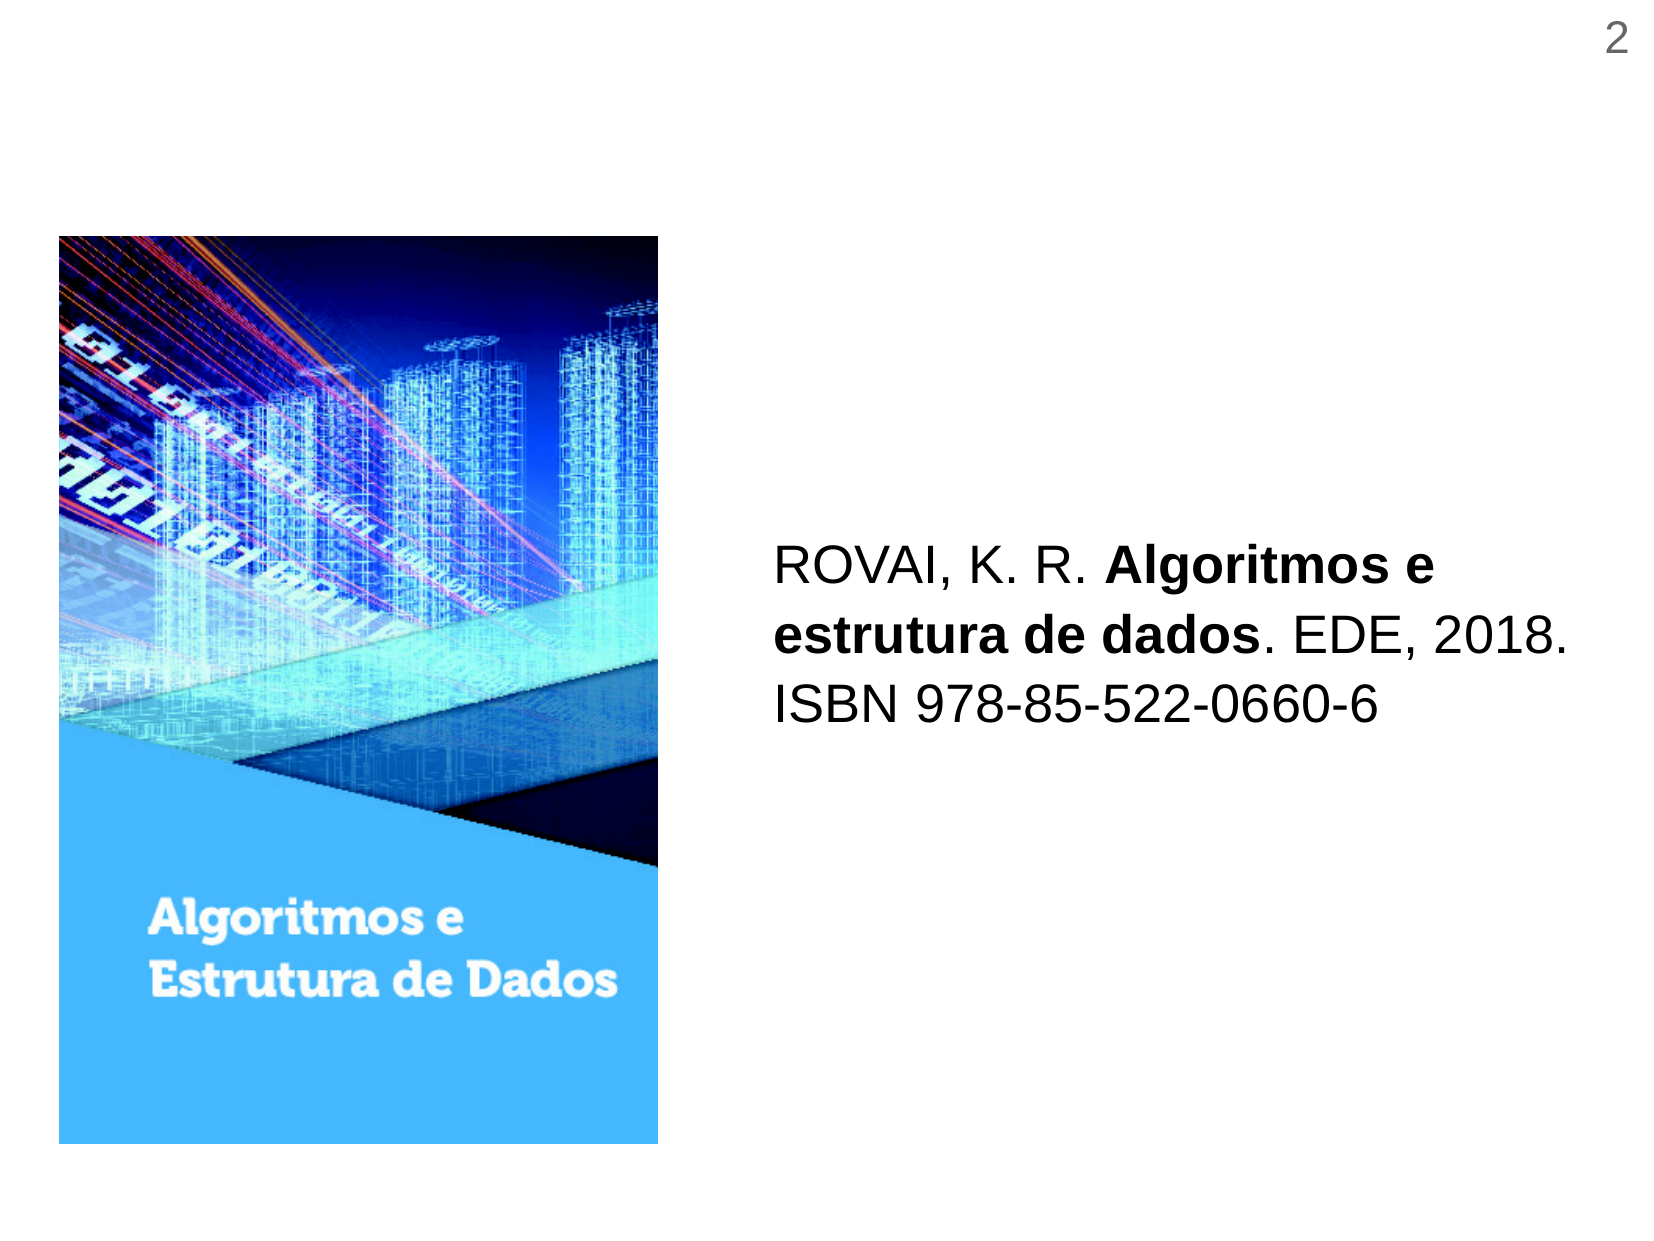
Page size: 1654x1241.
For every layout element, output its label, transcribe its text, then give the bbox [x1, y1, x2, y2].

list ROVAI, K. R. Algoritmos e estrutura de dados. EDE, 2018. ISBN 978-85-522-0660-6 [773, 525, 1595, 1211]
picture [59, 236, 658, 1144]
